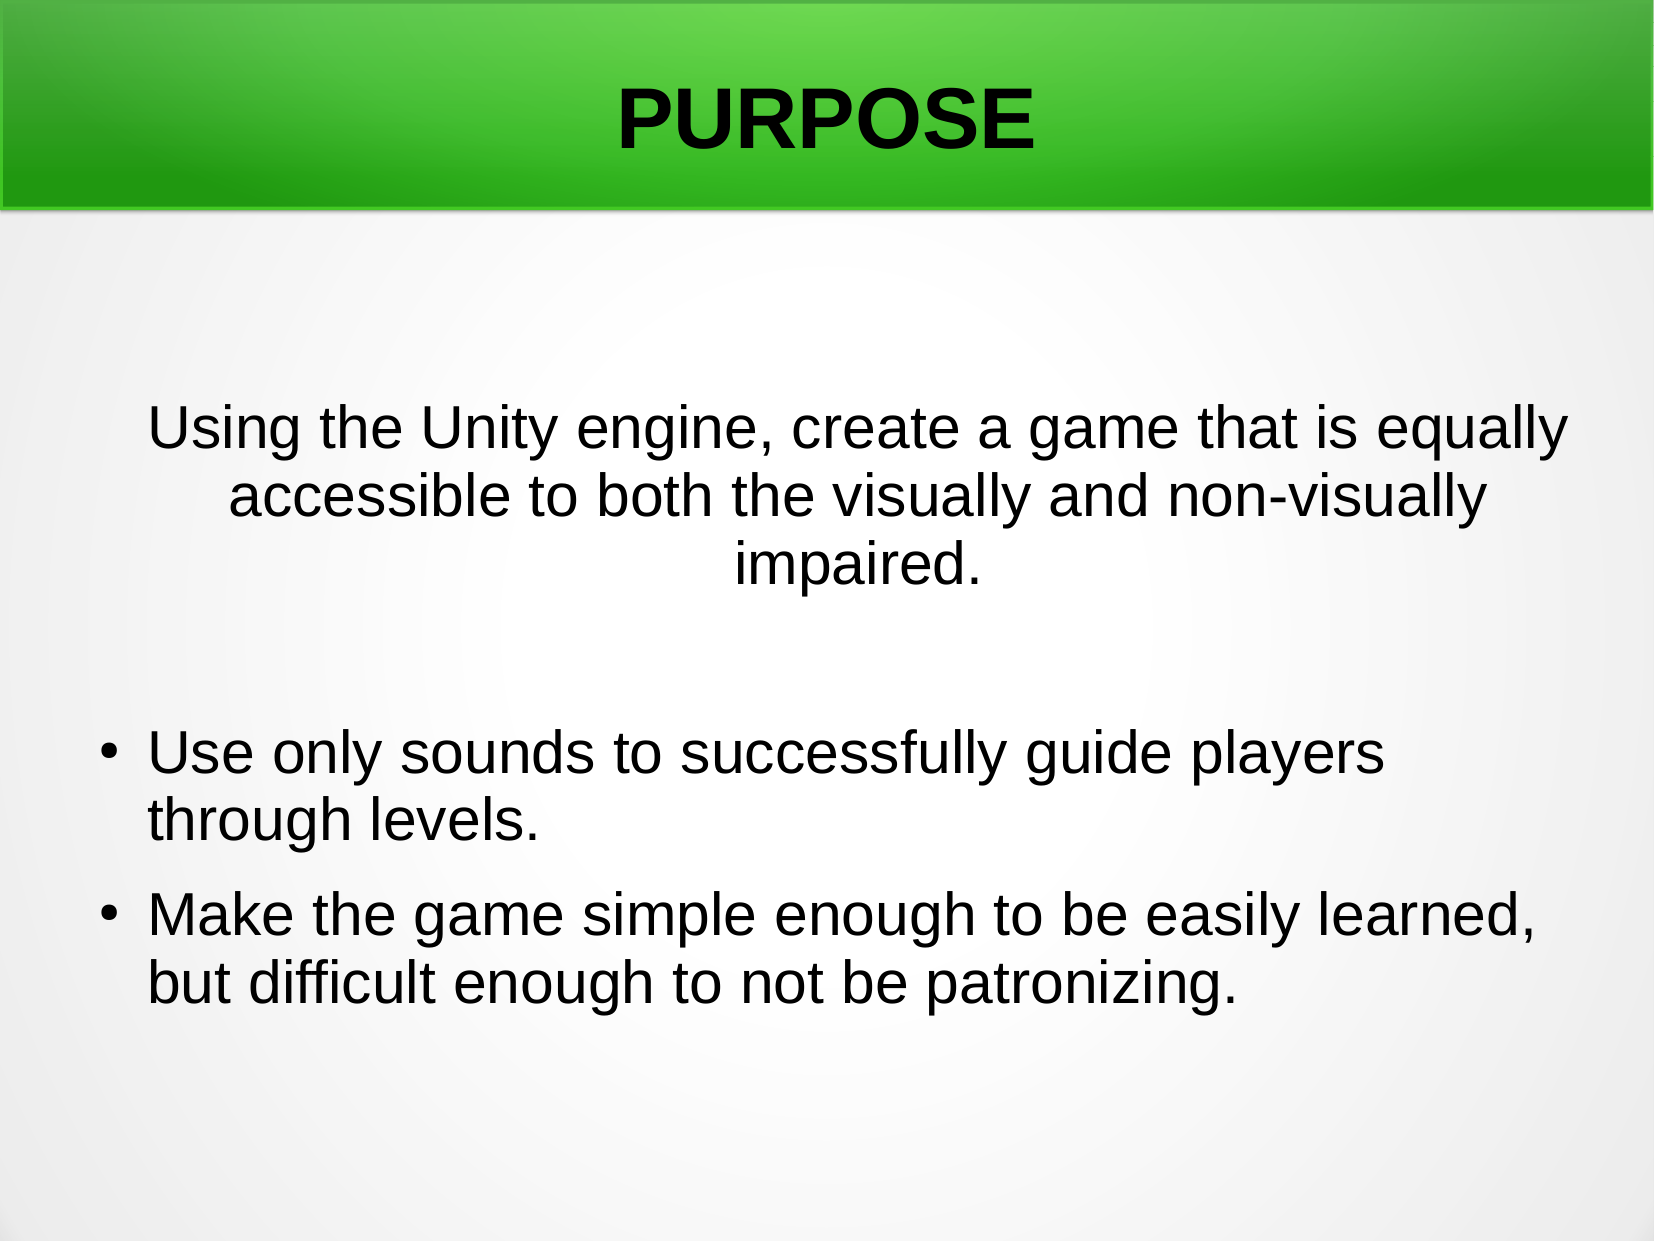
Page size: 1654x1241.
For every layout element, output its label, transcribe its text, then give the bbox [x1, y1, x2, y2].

list Using the Unity engine, create a game that is equally accessible to both the visually and non-visually impaired. Use only sounds to successfully guide players through levels. Make the game simple enough to be easily learned, but difficult enough to not be patronizing. [82, 299, 1571, 1019]
title PURPOSE [82, 47, 1571, 190]
